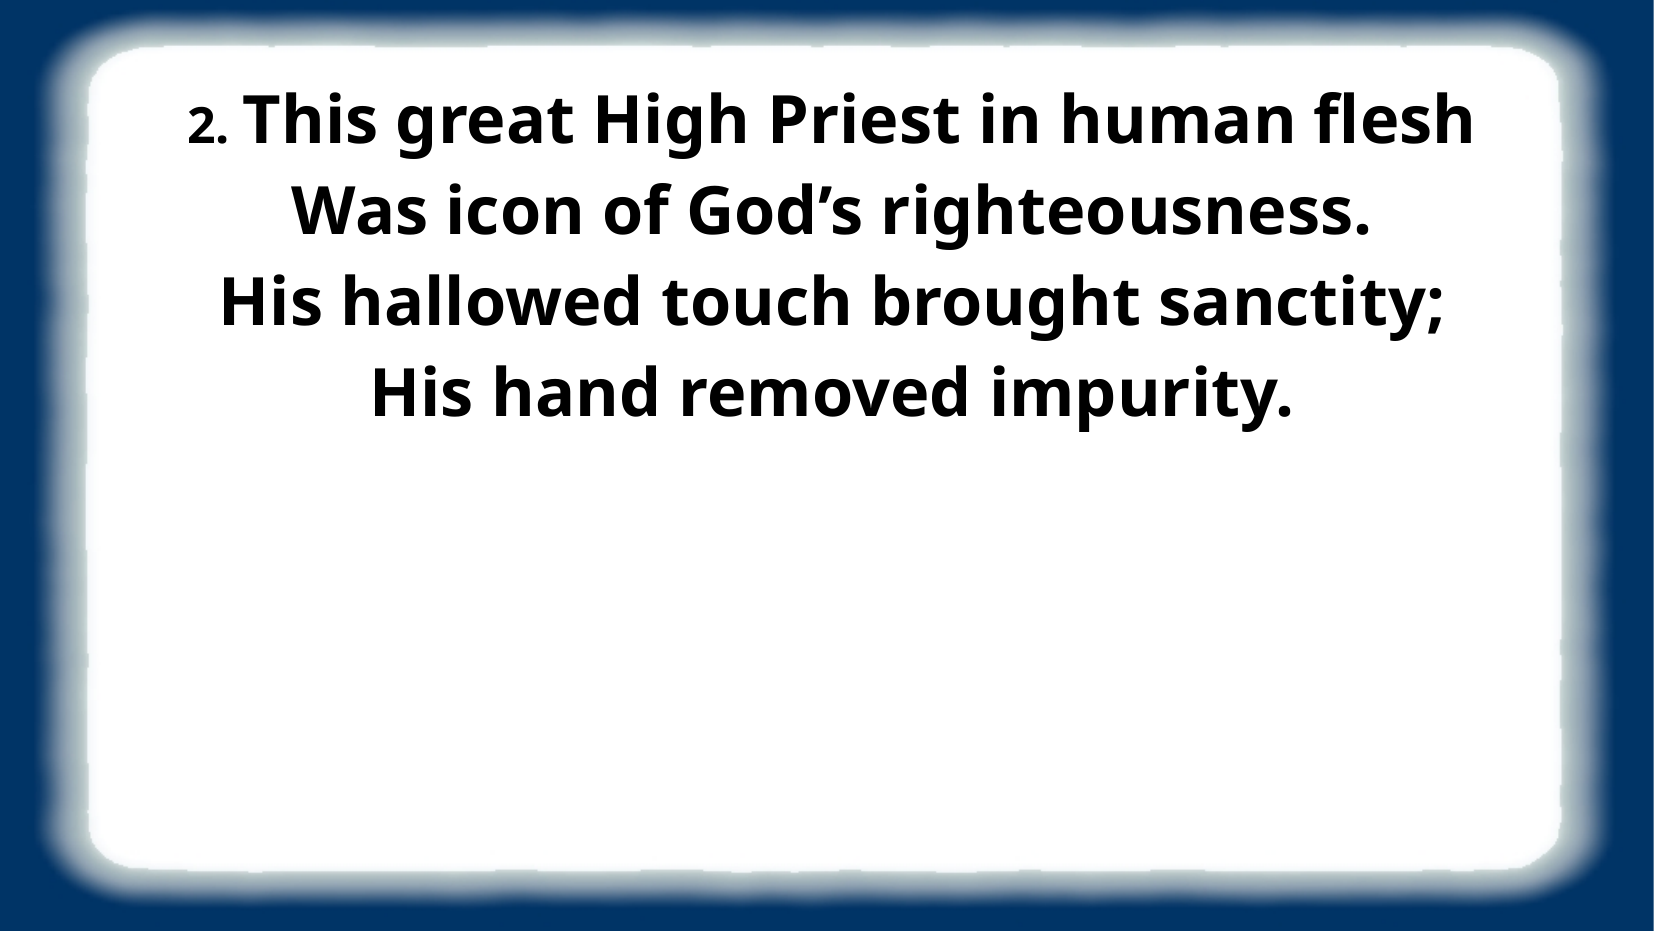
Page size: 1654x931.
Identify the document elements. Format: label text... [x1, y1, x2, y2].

picture [0, 0, 1654, 931]
text_box 2. This great High Priest in human flesh Was icon of God’s righteousness. His hallowed touch brought sanctity; His hand removed impurity. [150, 65, 1516, 436]
